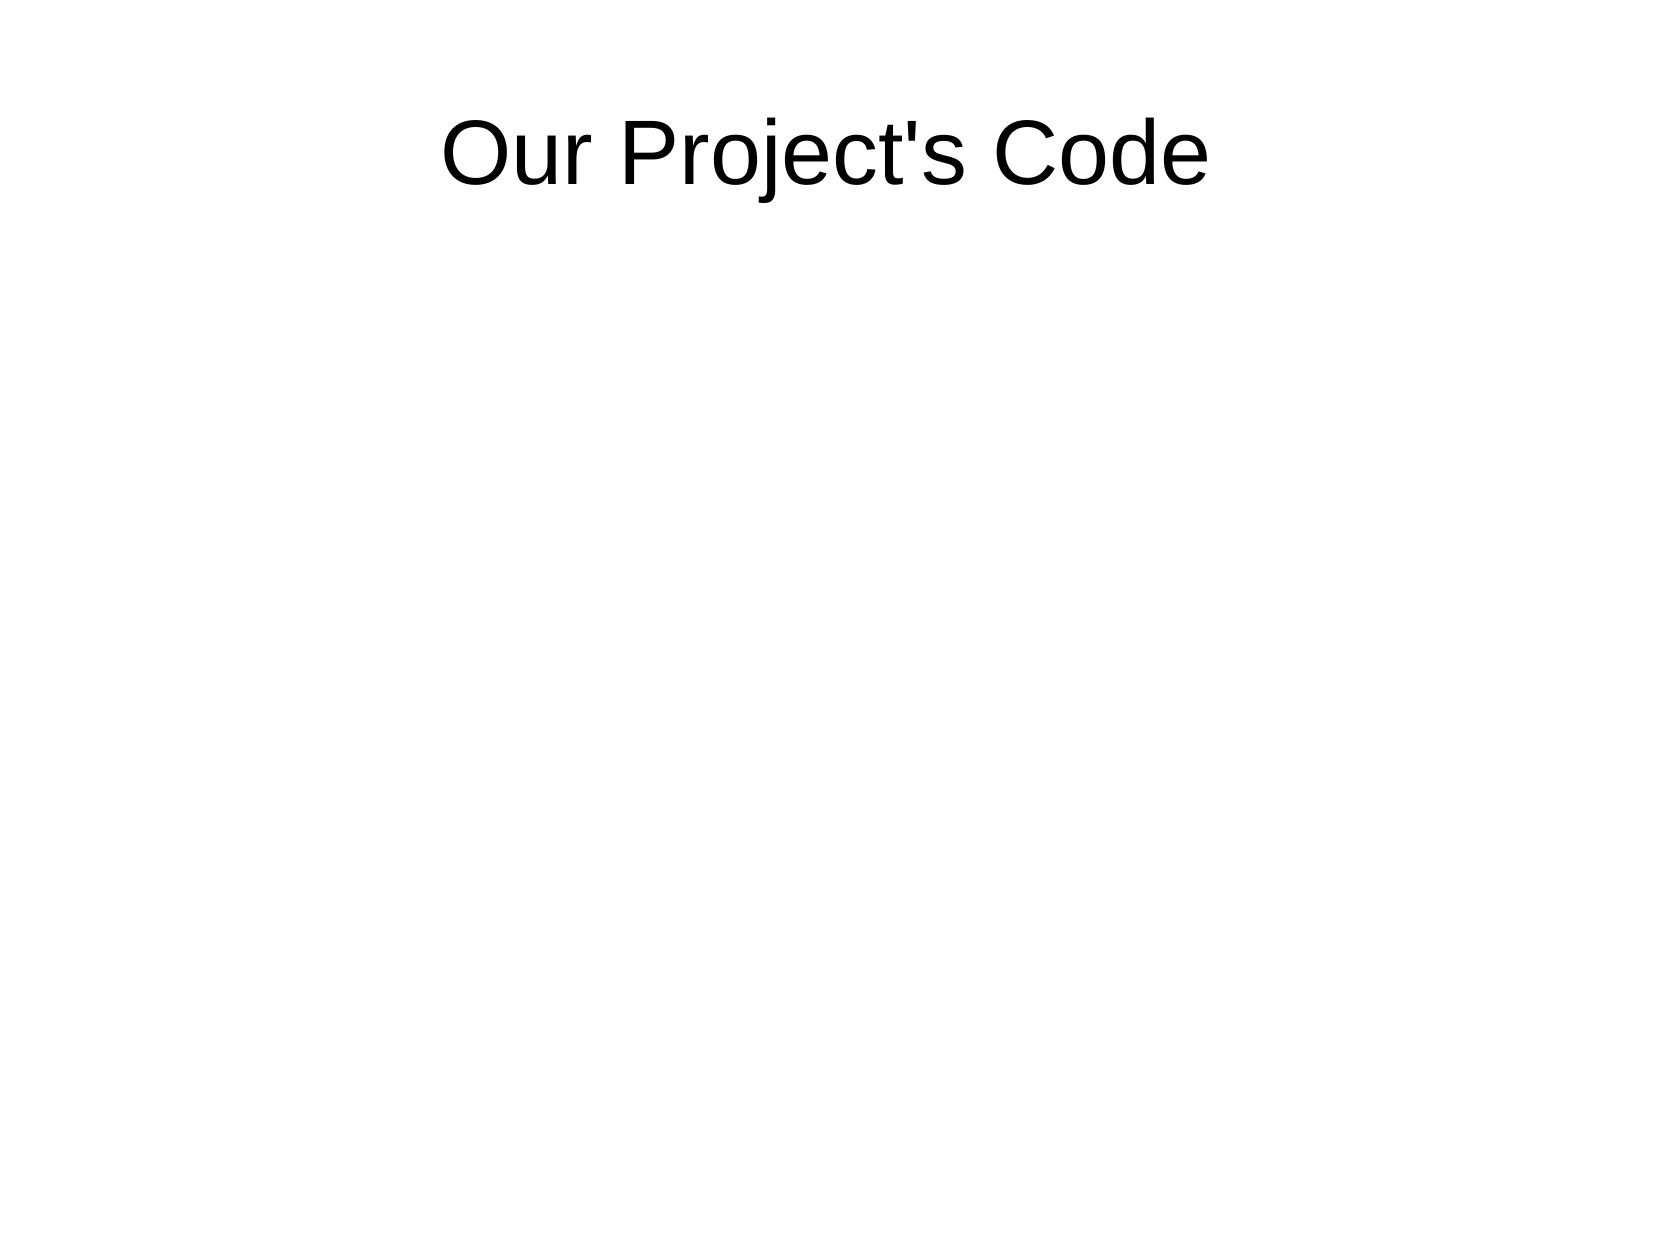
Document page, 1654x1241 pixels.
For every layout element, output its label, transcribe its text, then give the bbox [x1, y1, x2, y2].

title Our Project's Code [82, 49, 1571, 257]
